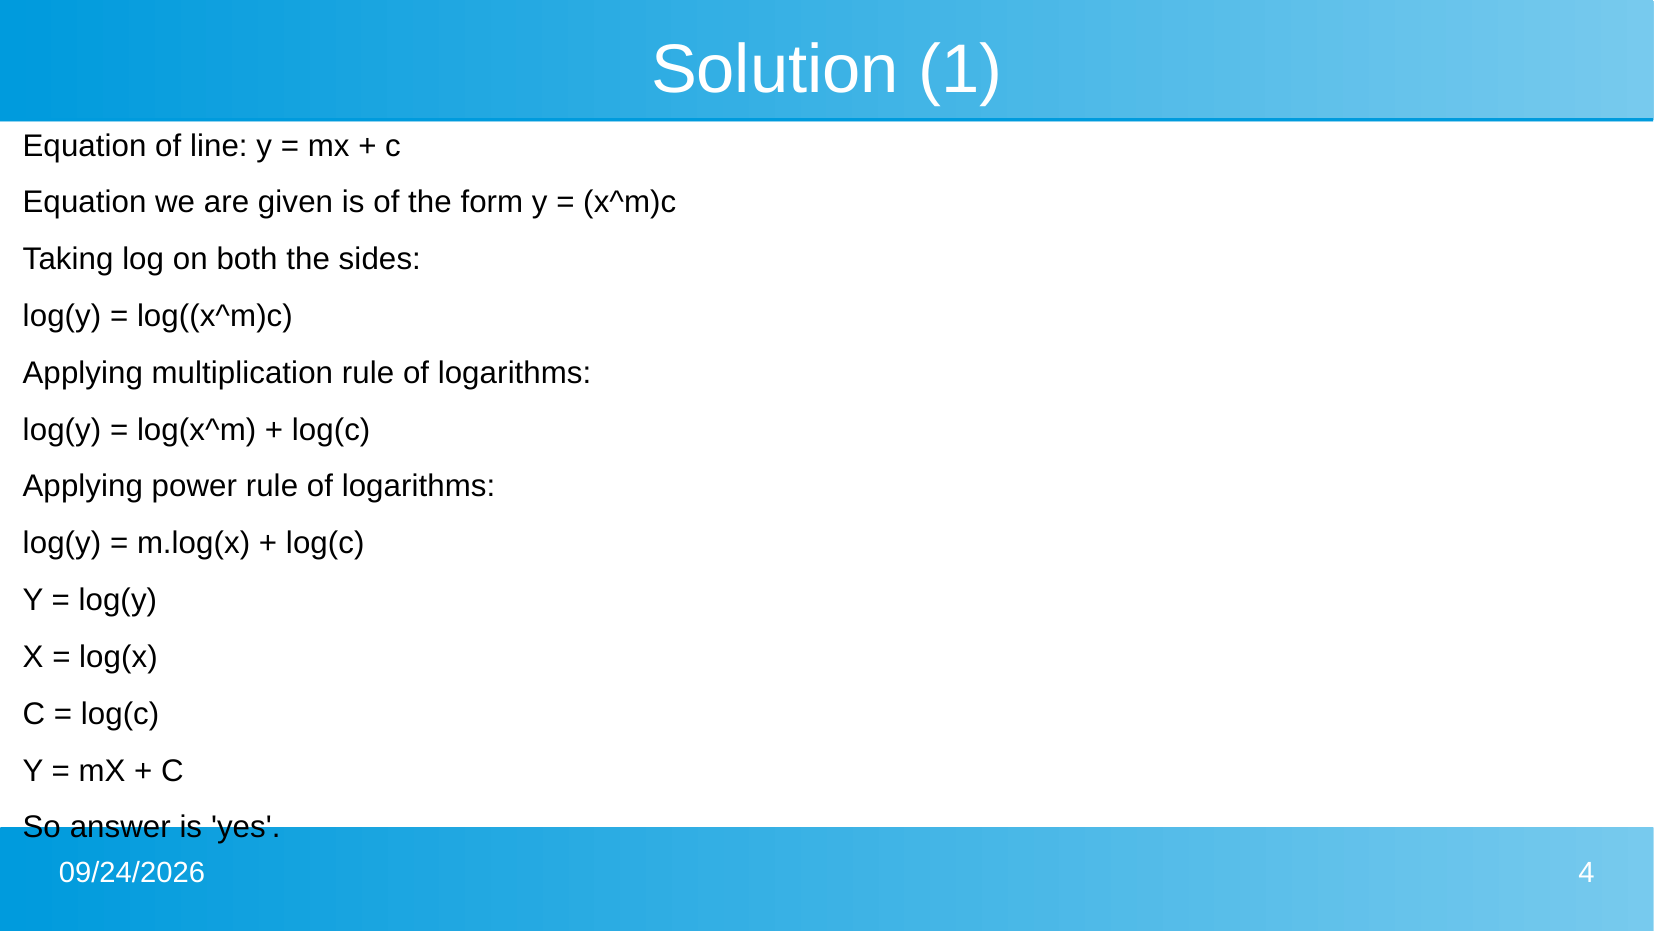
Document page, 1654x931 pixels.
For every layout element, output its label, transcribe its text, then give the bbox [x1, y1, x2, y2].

title Solution (1) [59, 29, 1595, 108]
text_box Equation of line: y = mx + c Equation we are given is of the form y = (x^m)c Taking log on both the sides: log(y) = log((x^m)c) Applying multiplication rule of logarithms: log(y) = log(x^m) + log(c) Applying power rule of logarithms: log(y) = m.log(x) + log(c) Y = log(y) X = log(x) C = log(c) Y = mX + C So answer is 'yes'. [7, 120, 1058, 911]
